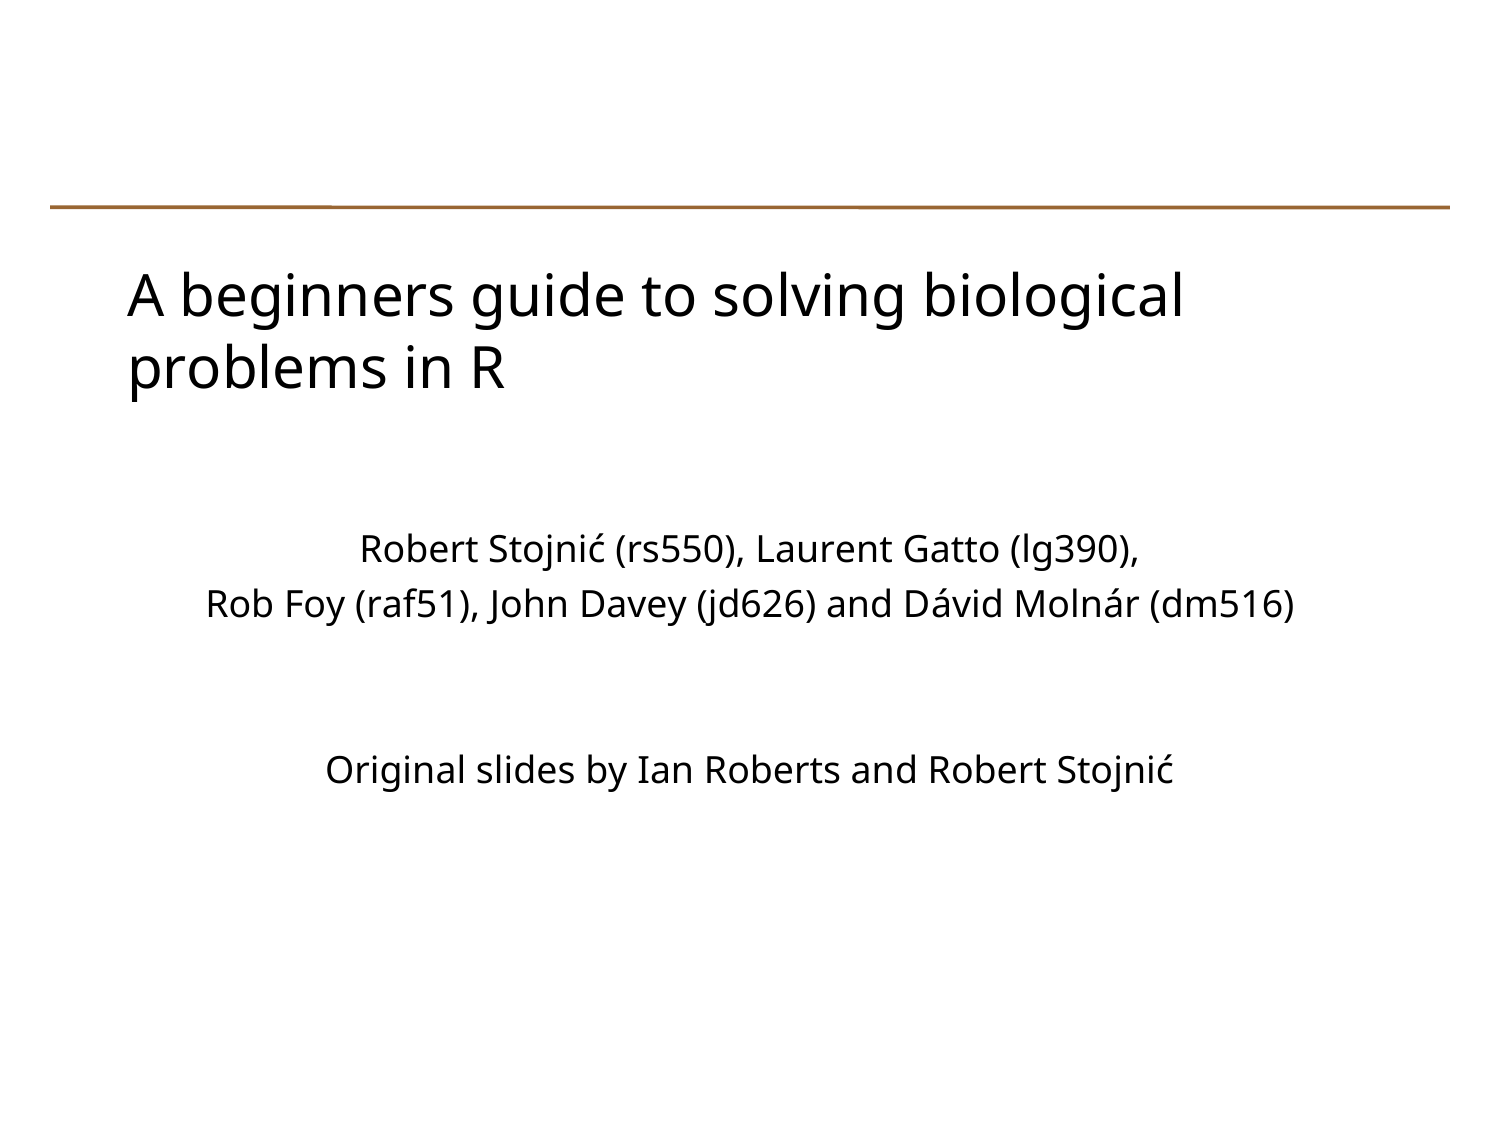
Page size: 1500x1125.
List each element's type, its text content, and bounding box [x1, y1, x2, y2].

text_box Robert Stojnić (rs550), Laurent Gatto (lg390), Rob Foy (raf51), John Davey (jd626) and Dávid Molnár (dm516) Original slides by Ian Roberts and Robert Stojnić [85, 523, 1415, 917]
text_box A beginners guide to solving biological problems in R [112, 207, 1388, 449]
